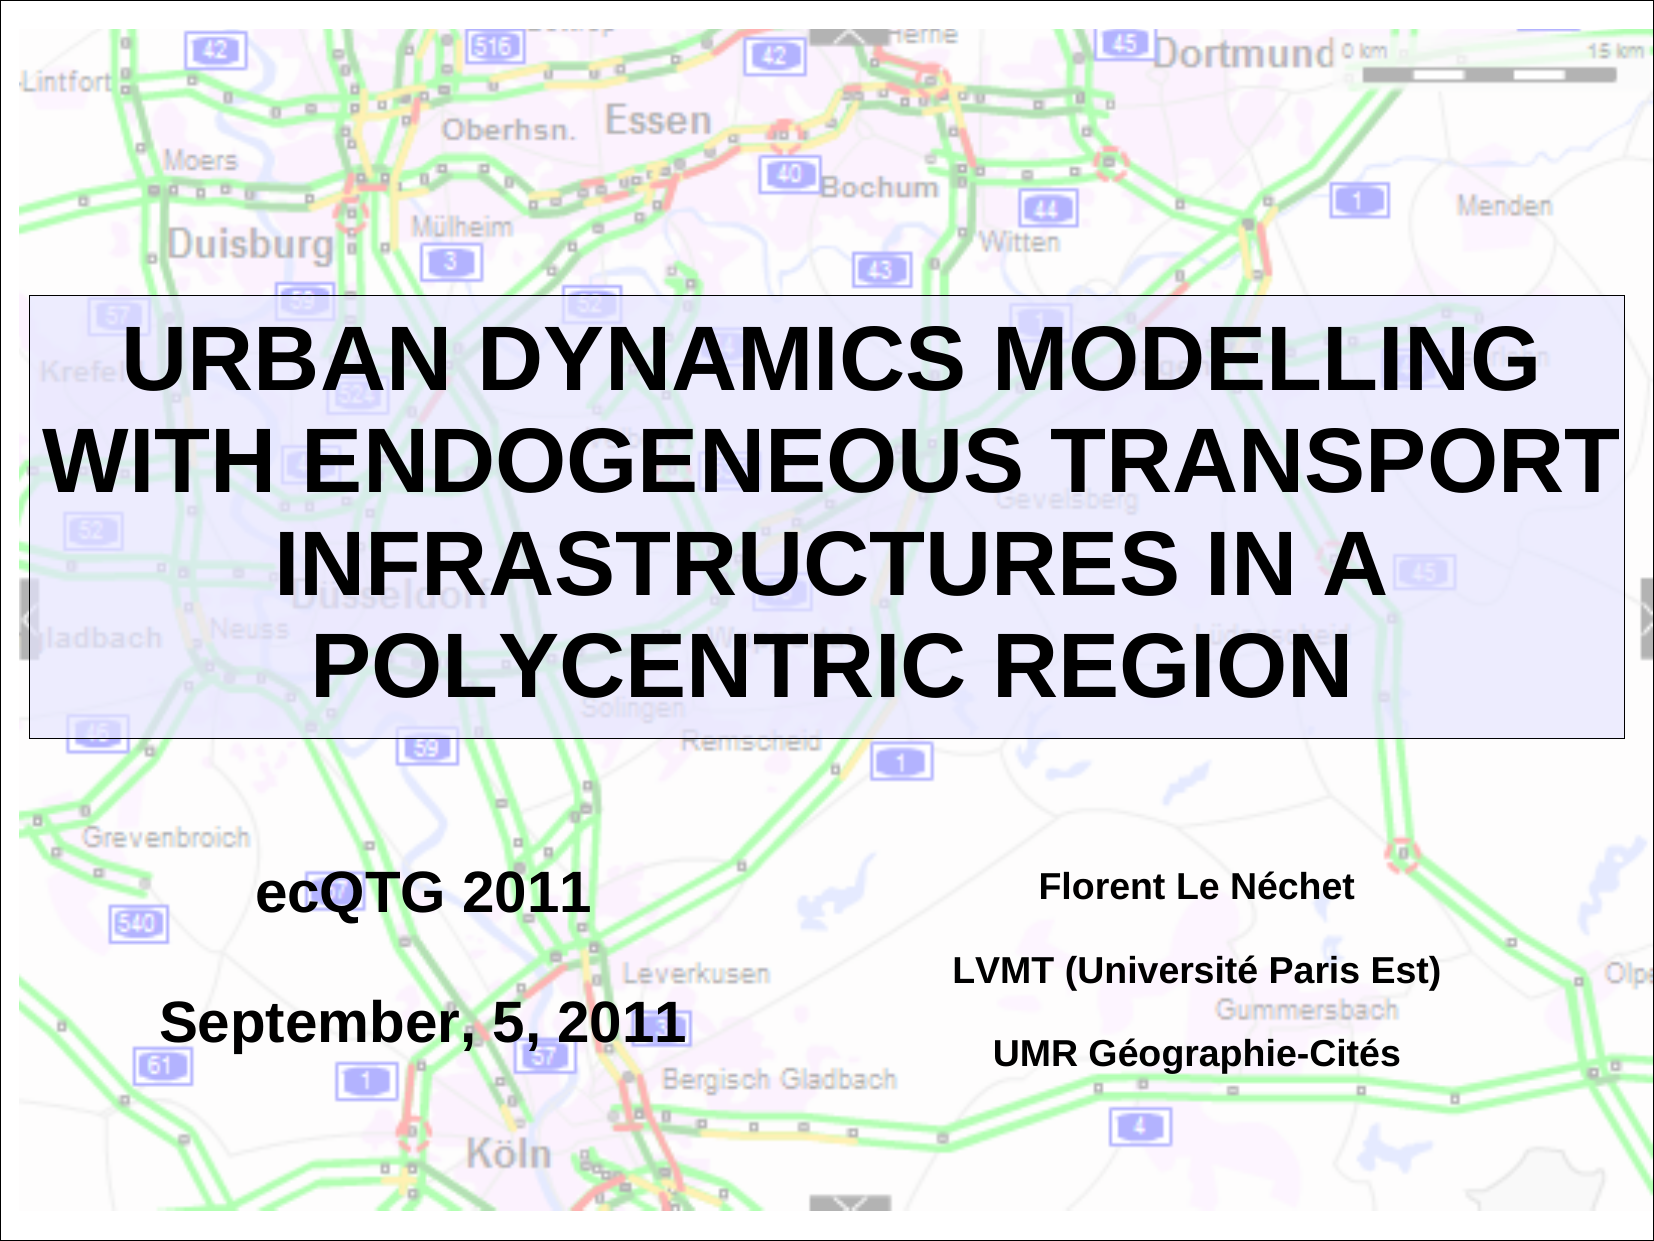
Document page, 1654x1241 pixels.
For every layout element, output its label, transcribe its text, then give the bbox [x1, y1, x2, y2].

text_box [0, 0, 1654, 1241]
text_box URBAN DYNAMICS MODELLING WITH ENDOGENEOUS TRANSPORT INFRASTRUCTURES IN A POLYCENTRIC REGION [11, 295, 1654, 721]
text_box Florent Le Néchet LVMT (Université Paris Est) UMR Géographie-Cités [1033, 856, 1361, 914]
text_box ecQTG 2011 September, 5, 2011 [197, 850, 650, 1034]
